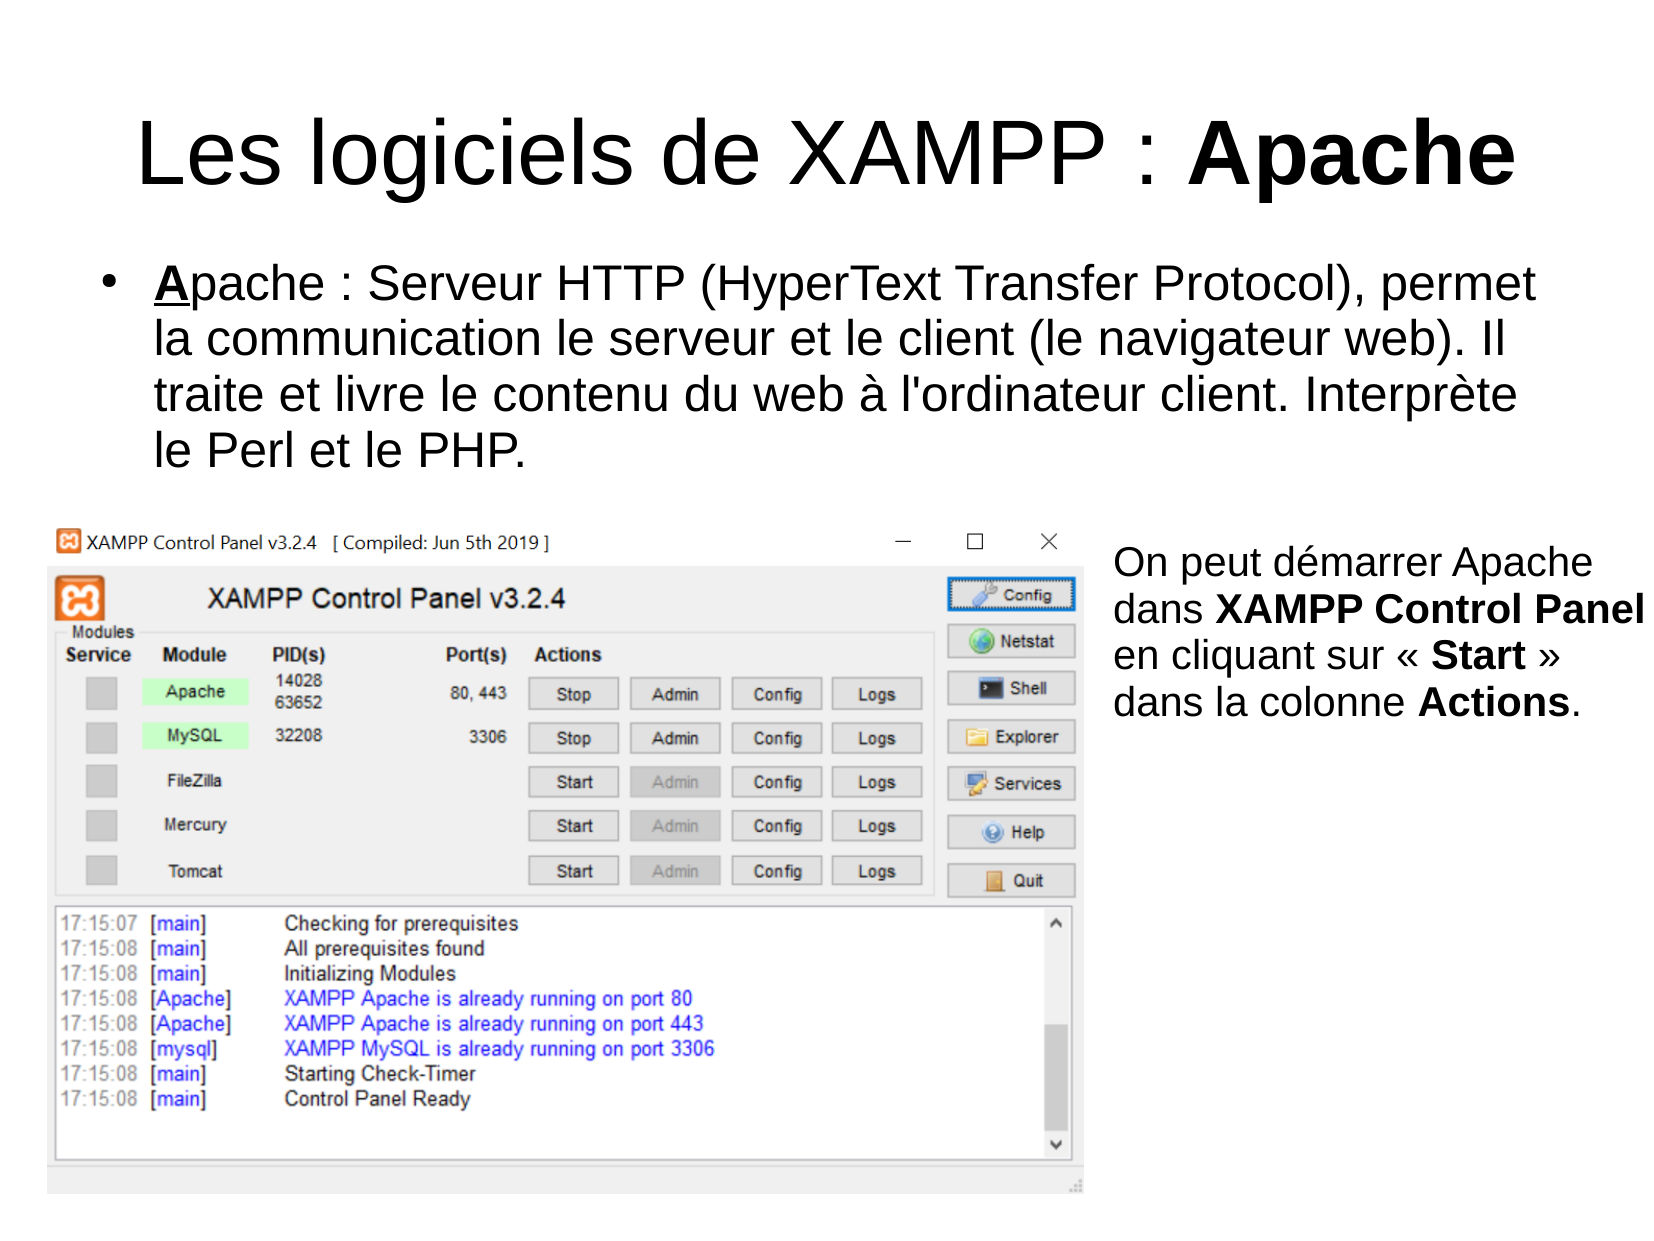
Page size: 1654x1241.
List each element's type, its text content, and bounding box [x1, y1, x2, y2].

title Les logiciels de XAMPP : Apache [82, 49, 1571, 254]
picture [47, 520, 1084, 1194]
list Apache : Serveur HTTP (HyperText Transfer Protocol), permet la communication le serveur et le client (le navigateur web). Il traite et livre le contenu du web à l'ordinateur client. Interprète le Perl et le PHP. [82, 254, 1571, 1074]
text_box On peut démarrer Apache dans XAMPP Control Panel en cliquant sur « Start » dans la colonne Actions. [1098, 531, 1654, 737]
